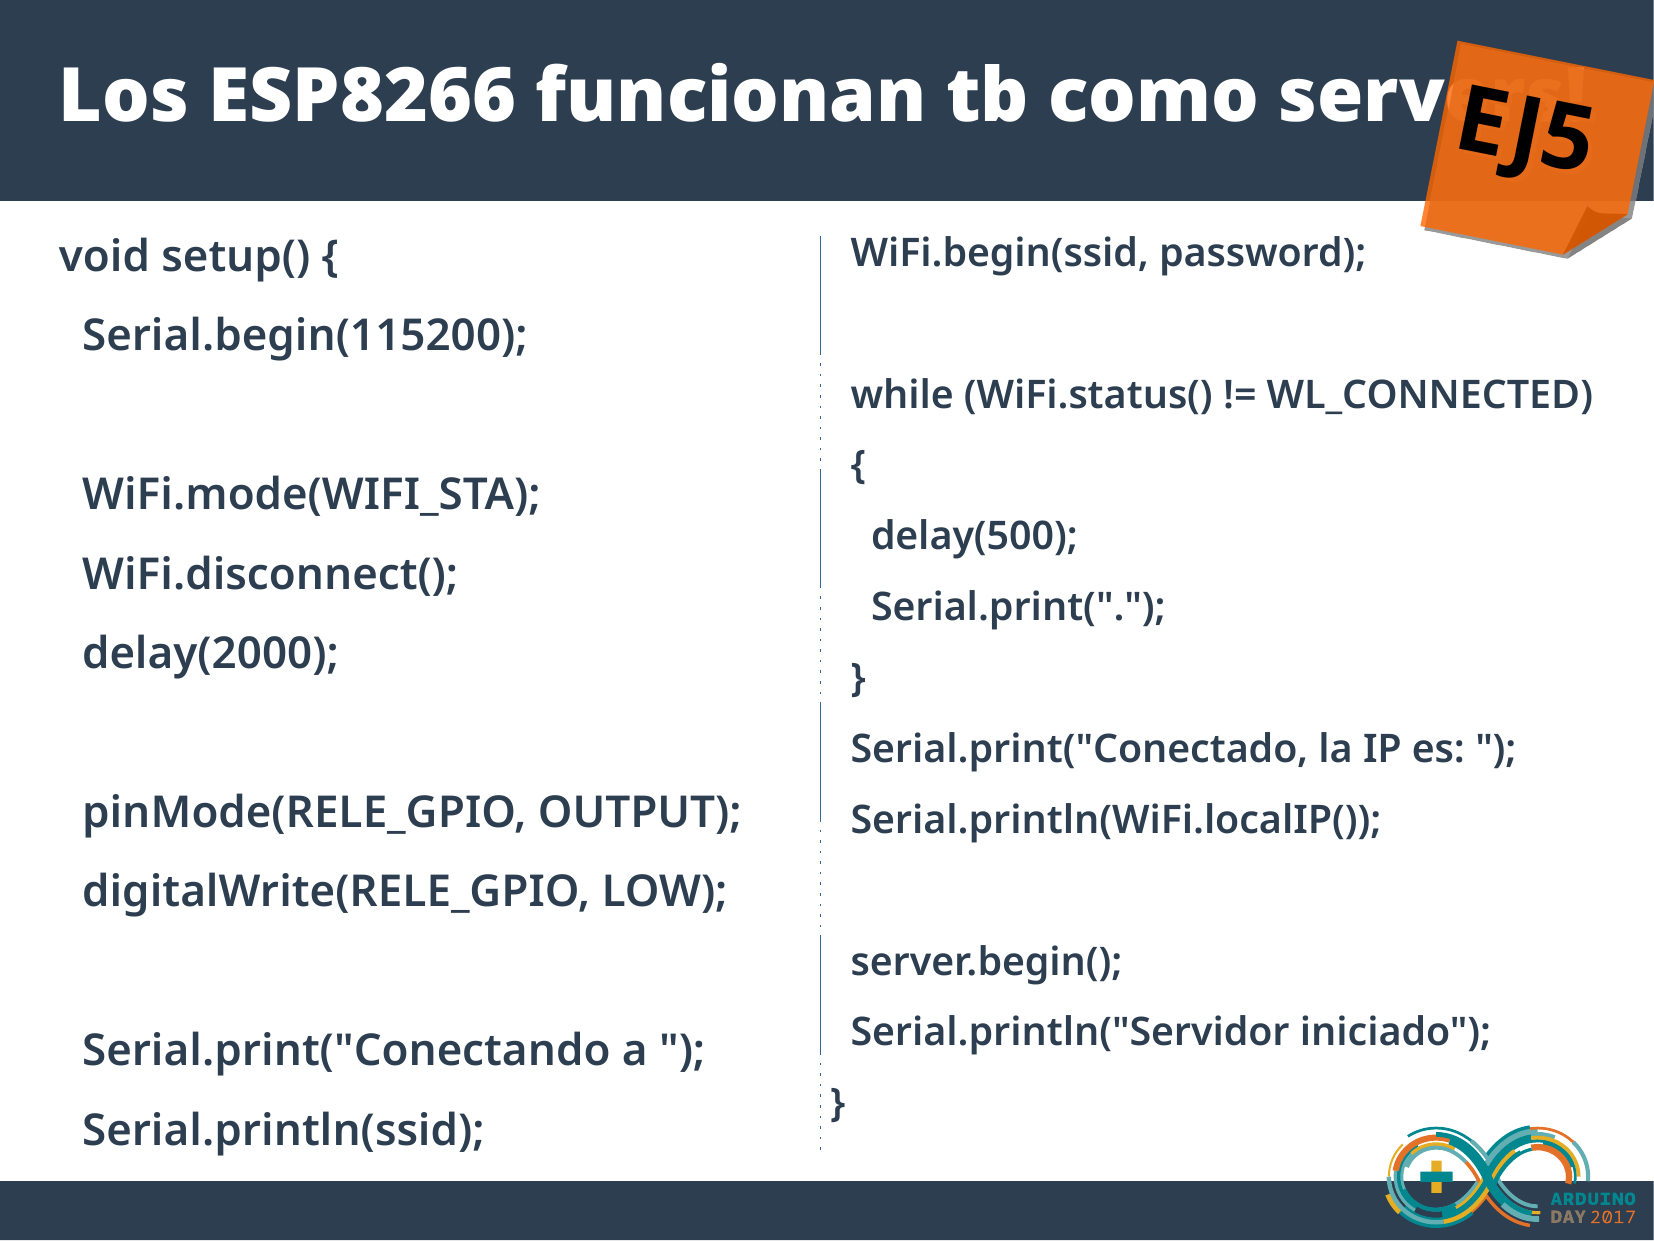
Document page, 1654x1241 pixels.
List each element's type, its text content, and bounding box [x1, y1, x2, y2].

text_box EJ5 [1420, 40, 1654, 224]
title Los ESP8266 funcionan tb como servers! [59, 13, 1595, 172]
list WiFi.begin(ssid, password); while (WiFi.status() != WL_CONNECTED) { delay(500); Serial.print("."); } Serial.print("Conectado, la IP es: "); Serial.println(WiFi.localIP()); server.begin(); Serial.println("Servidor iniciado"); } [830, 224, 1596, 1170]
list void setup() { Serial.begin(115200); WiFi.mode(WIFI_STA); WiFi.disconnect(); delay(2000); pinMode(RELE_GPIO, OUTPUT); digitalWrite(RELE_GPIO, LOW); Serial.print("Conectando a "); Serial.println(ssid); [59, 224, 809, 1170]
